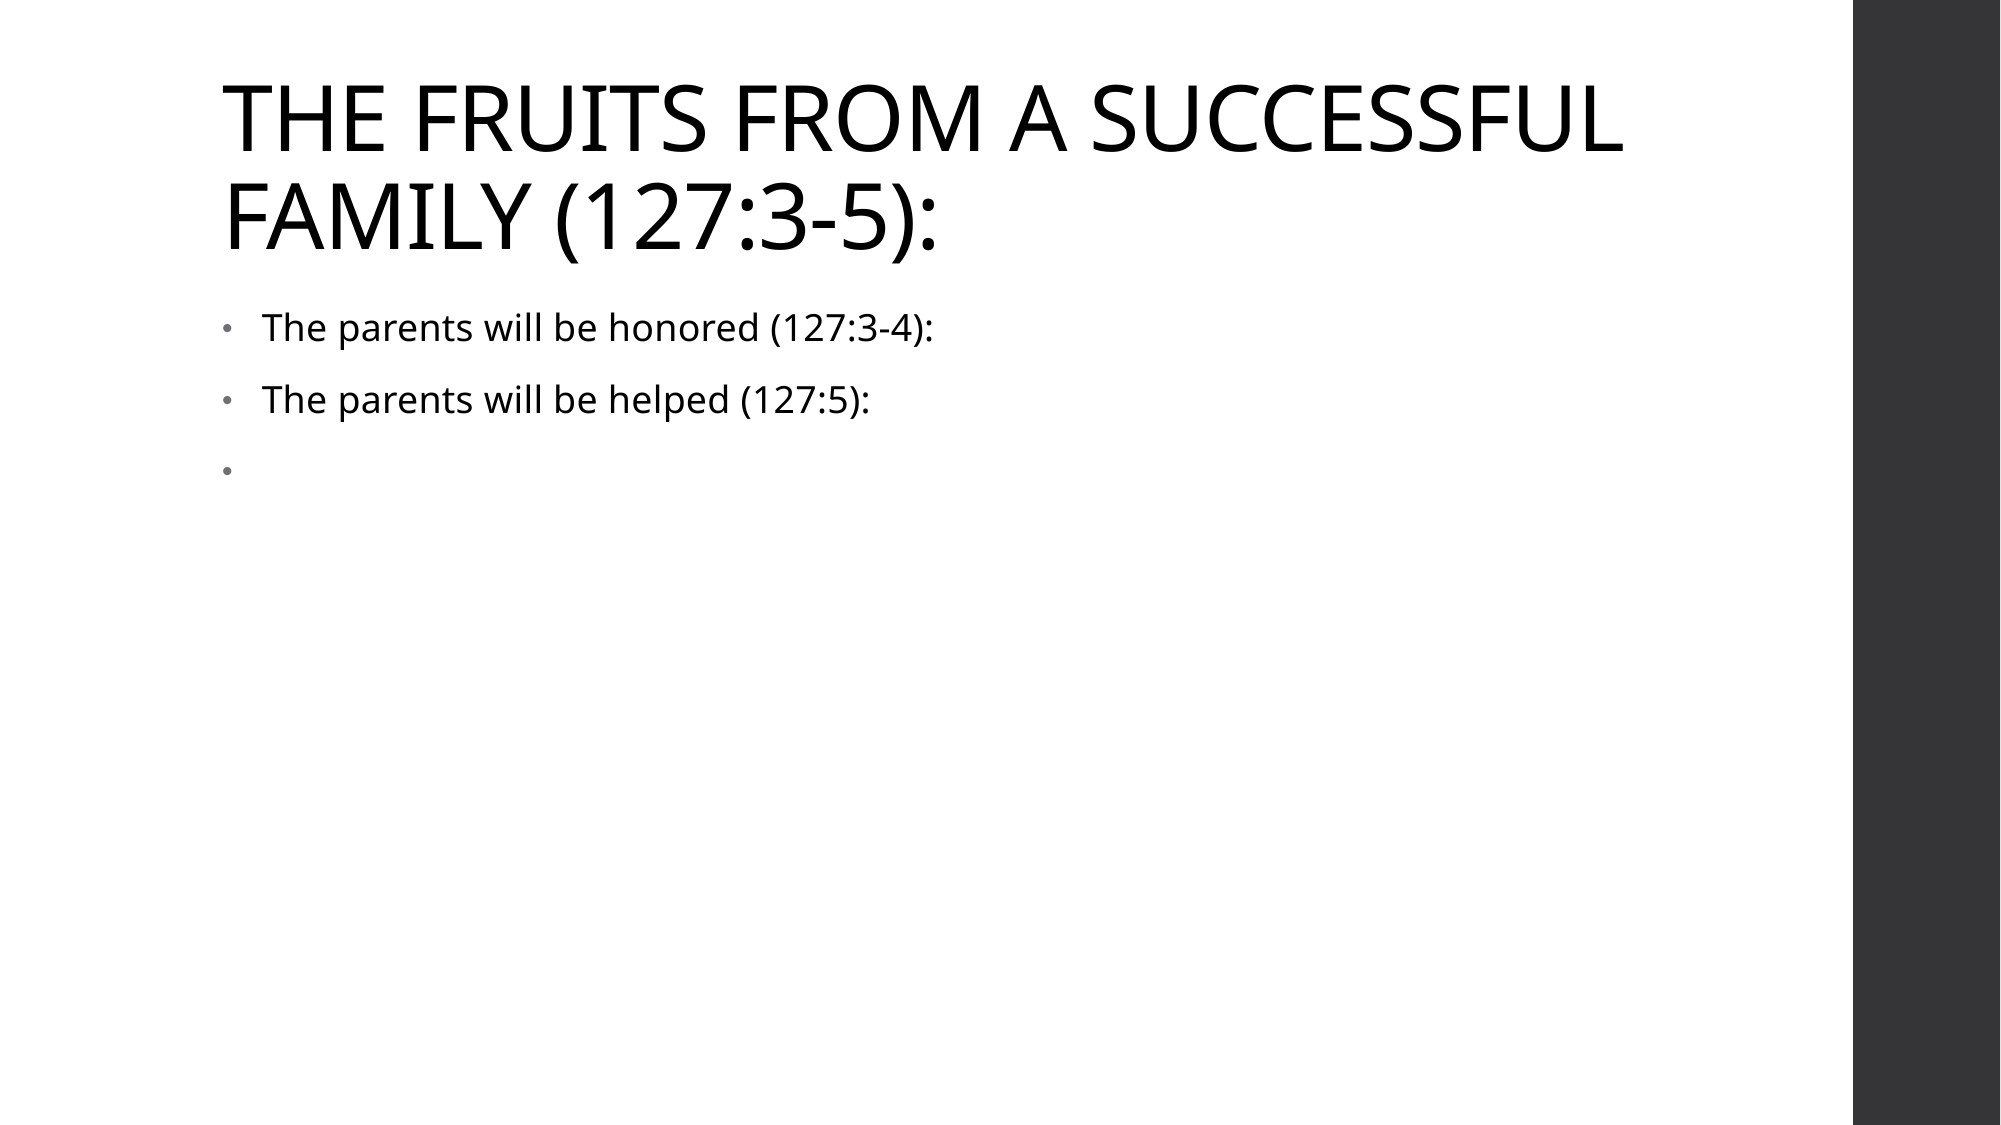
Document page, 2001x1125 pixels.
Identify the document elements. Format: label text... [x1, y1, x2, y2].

title THE FRUITS FROM A SUCCESSFUL FAMILY (127:3-5): [206, 60, 1797, 278]
list The parents will be honored (127:3-4): The parents will be helped (127:5): [206, 299, 1617, 1014]
